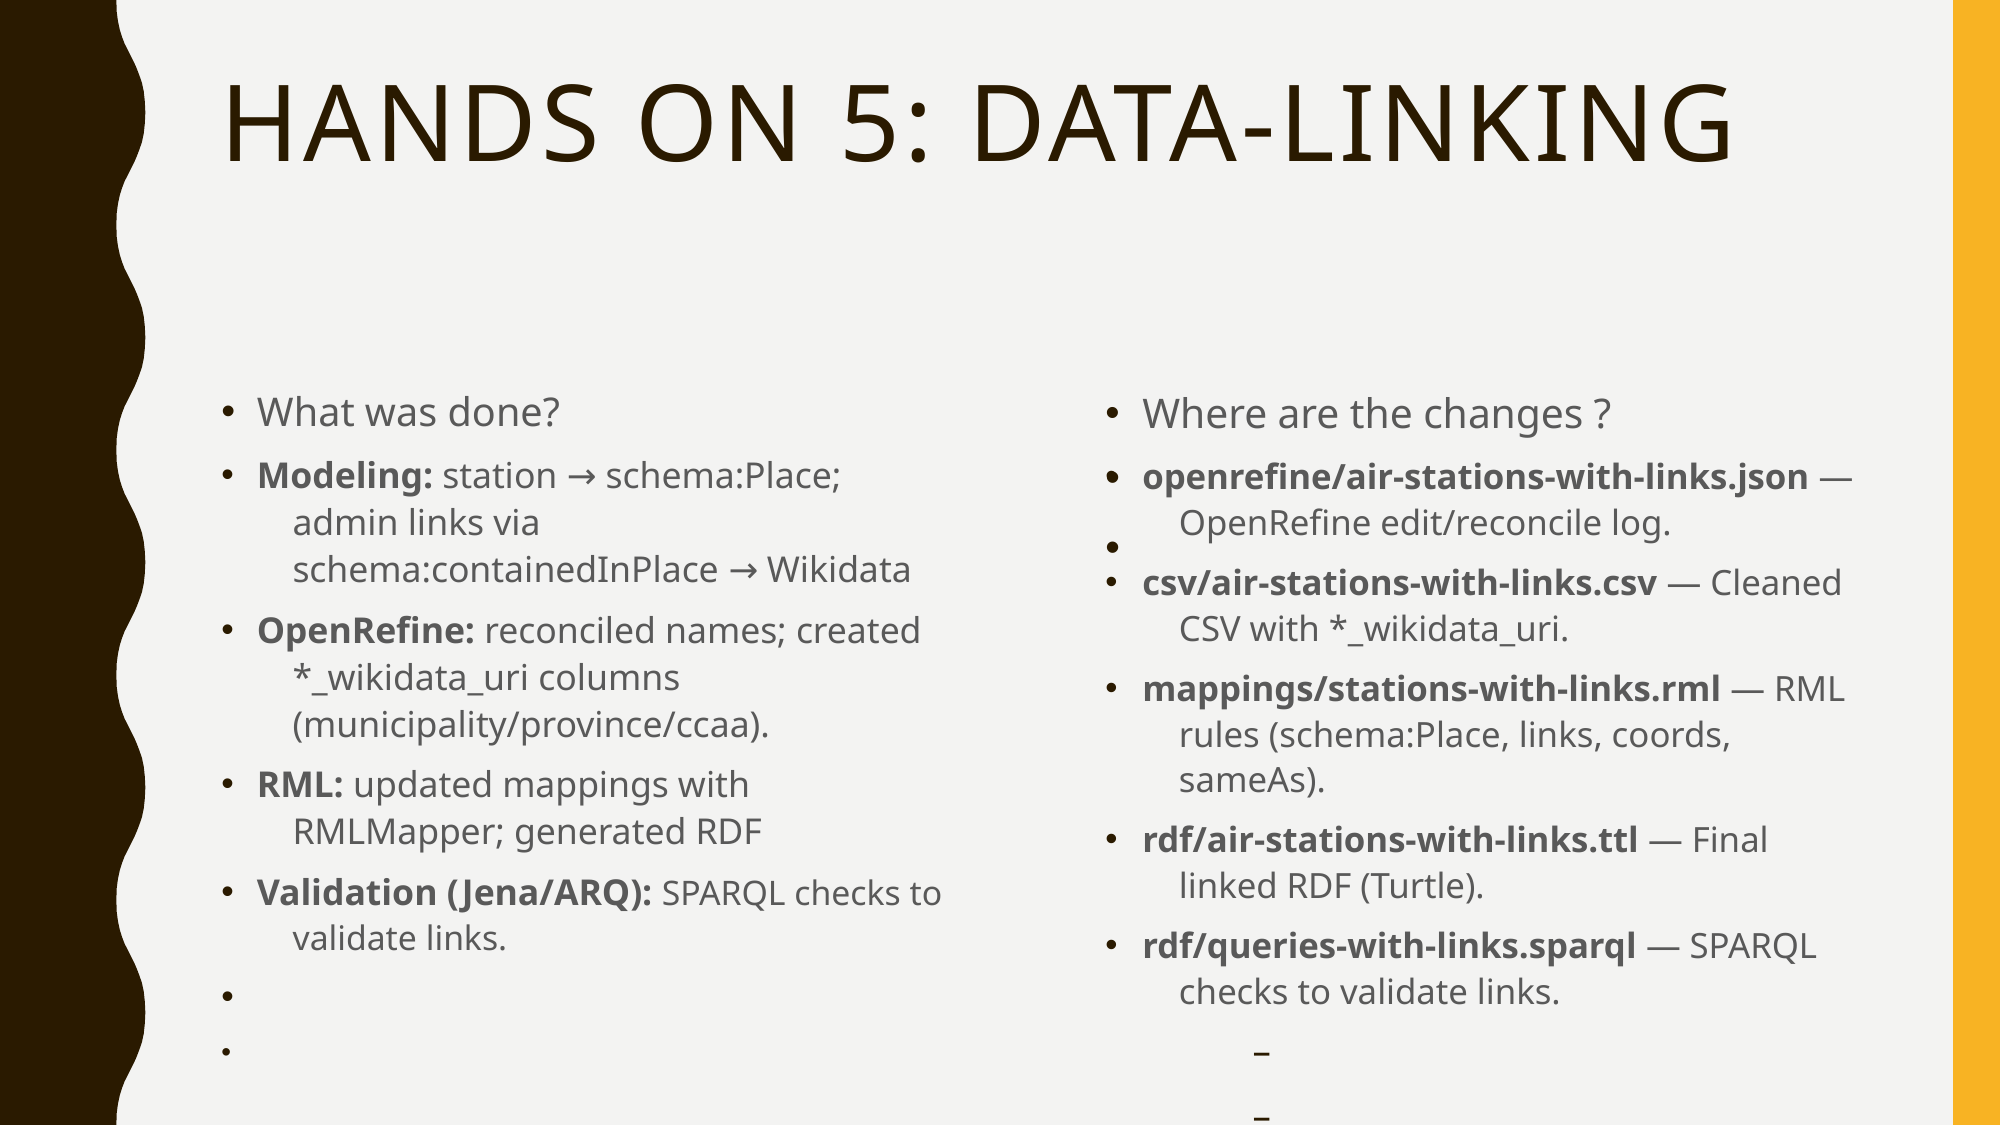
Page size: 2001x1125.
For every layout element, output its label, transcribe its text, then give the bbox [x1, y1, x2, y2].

text_box Where are the changes ? openrefine/air-stations-with-links.json — OpenRefine edit/reconcile log. csv/air-stations-with-links.csv — Cleaned CSV with *_wikidata_uri. mappings/stations-with-links.rml — RML rules (schema:Place, links, coords, sameAs). rdf/air-stations-with-links.ttl — Final linked RDF (Turtle). rdf/queries-with-links.sparql — SPARQL checks to validate links. [1090, 375, 1877, 1025]
list What was done? Modeling: station → schema:Place; admin links via schema:containedInPlace → Wikidata OpenRefine: reconciled names; created *_wikidata_uri columns (municipality/province/ccaa). RML: updated mappings with RMLMapper; generated RDF Validation (Jena/ARQ): SPARQL checks to validate links. [206, 375, 968, 969]
title Hands On 5: DAtA-LINKING [205, 62, 1876, 308]
